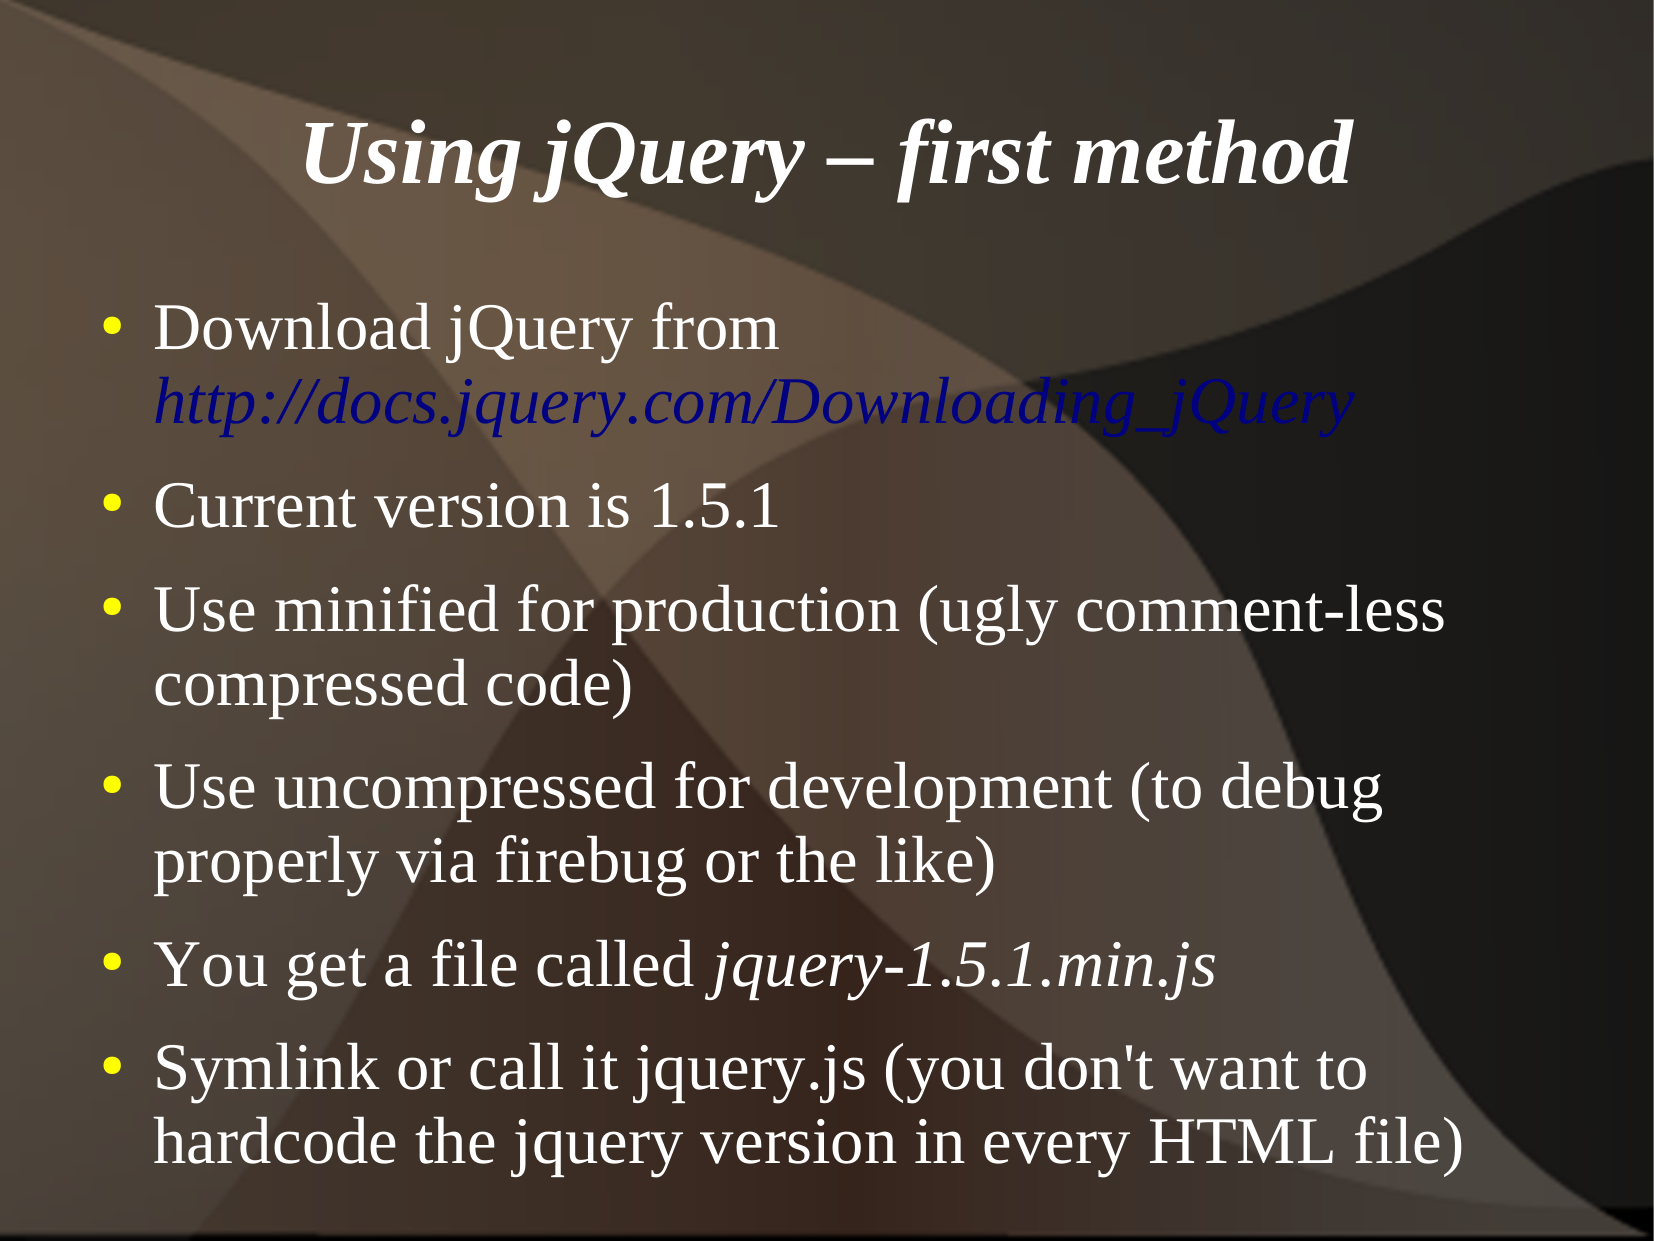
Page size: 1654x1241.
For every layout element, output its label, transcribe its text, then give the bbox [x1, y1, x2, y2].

list Download jQuery from http://docs.jquery.com/Downloading_jQuery Current version is 1.5.1 Use minified for production (ugly comment-less compressed code) Use uncompressed for development (to debug properly via firebug or the like) You get a file called jquery-1.5.1.min.js Symlink or call it jquery.js (you don't want to hardcode the jquery version in every HTML file) [82, 290, 1571, 1179]
title Using jQuery – first method [82, 49, 1571, 257]
picture [0, 0, 1654, 1241]
